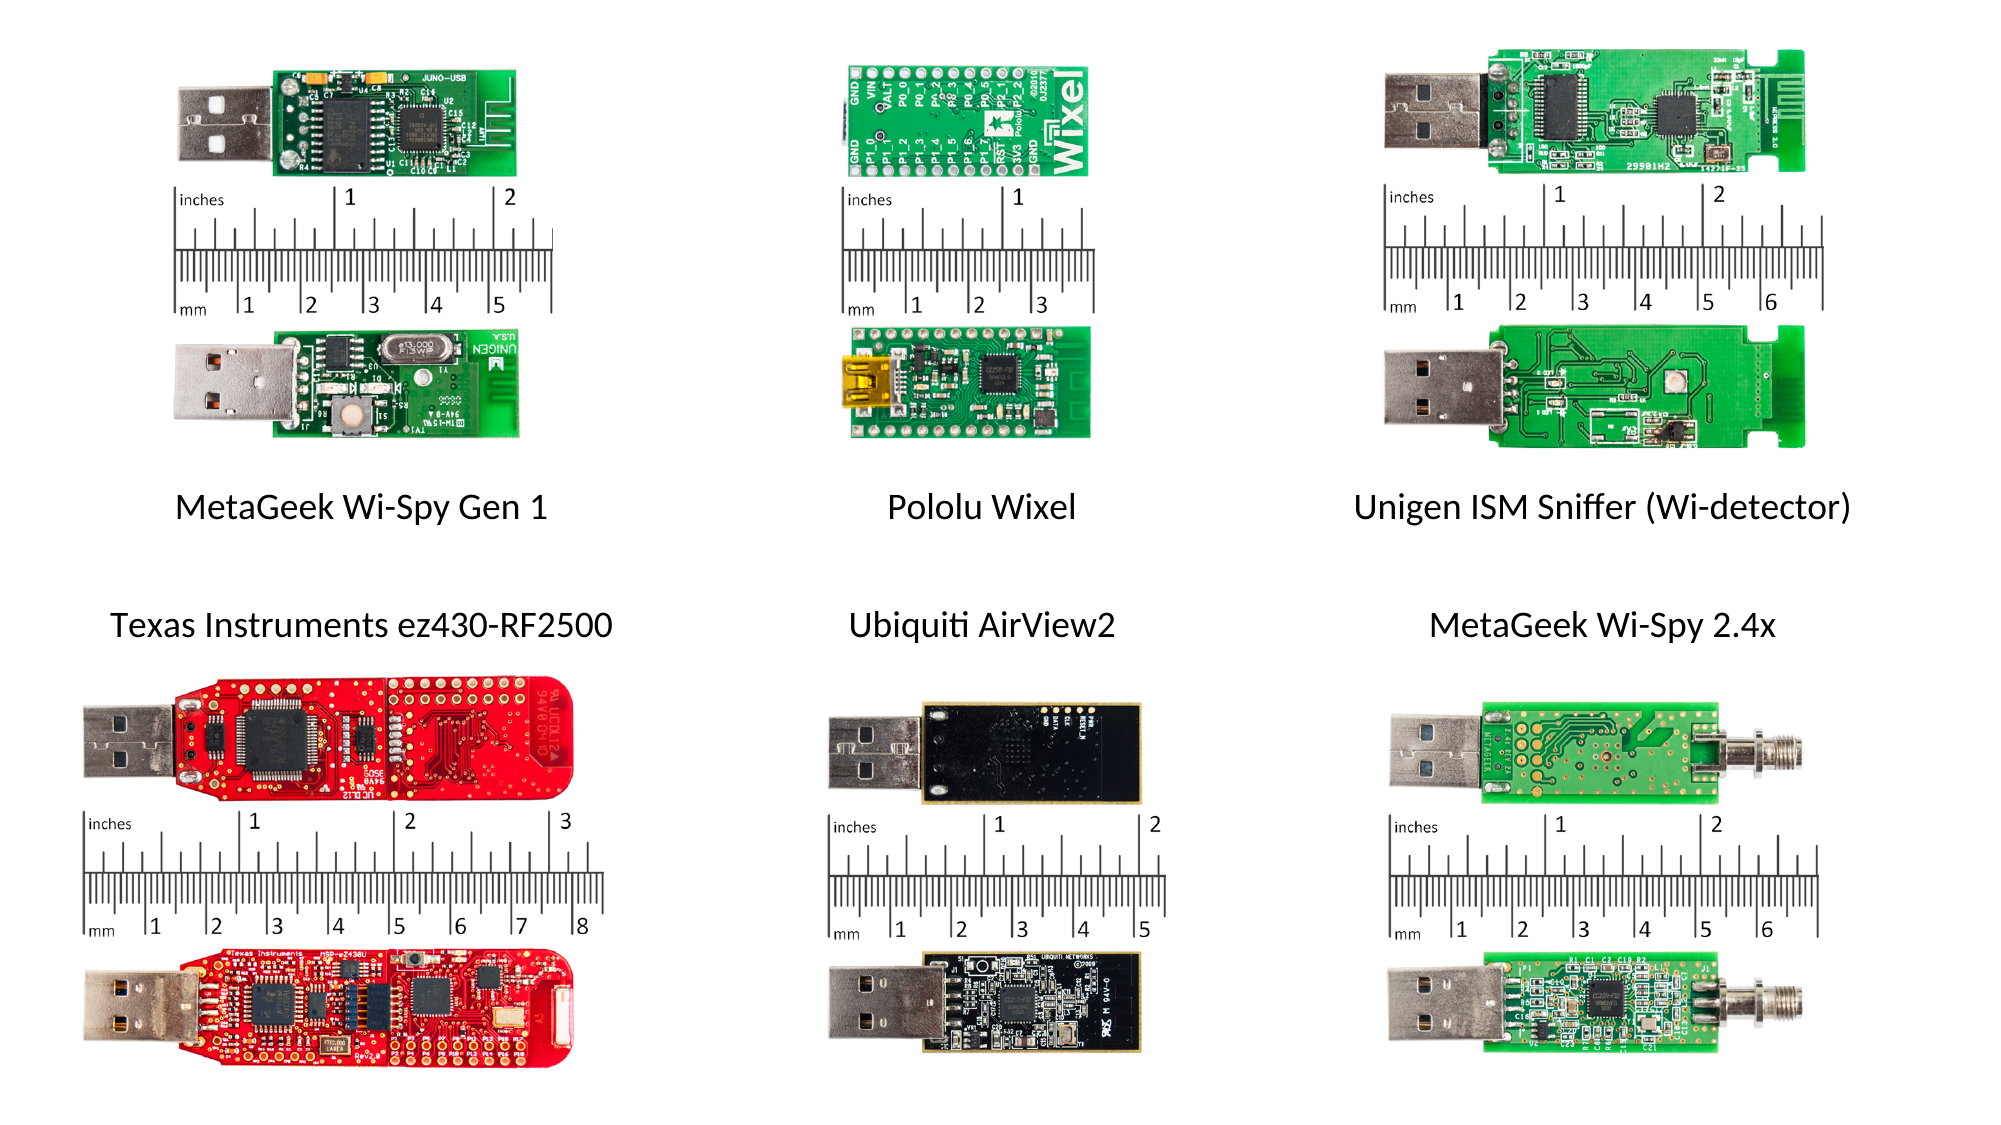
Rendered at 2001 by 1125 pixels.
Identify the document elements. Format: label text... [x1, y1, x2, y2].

text_box Texas Instruments ez430-RF2500 [95, 592, 629, 654]
picture [1386, 683, 1819, 1067]
text_box Pololu Wixel [872, 474, 1092, 536]
picture [1381, 30, 1824, 468]
picture [80, 661, 604, 1089]
picture [825, 683, 1166, 1067]
text_box Unigen ISM Sniffer (Wi-detector) [1338, 474, 1867, 536]
picture [171, 52, 553, 446]
text_box Ubiquiti AirView2 [833, 592, 1131, 654]
picture [839, 52, 1095, 446]
text_box MetaGeek Wi-Spy 2.4x [1414, 592, 1792, 654]
text_box MetaGeek Wi-Spy Gen 1 [160, 474, 564, 536]
